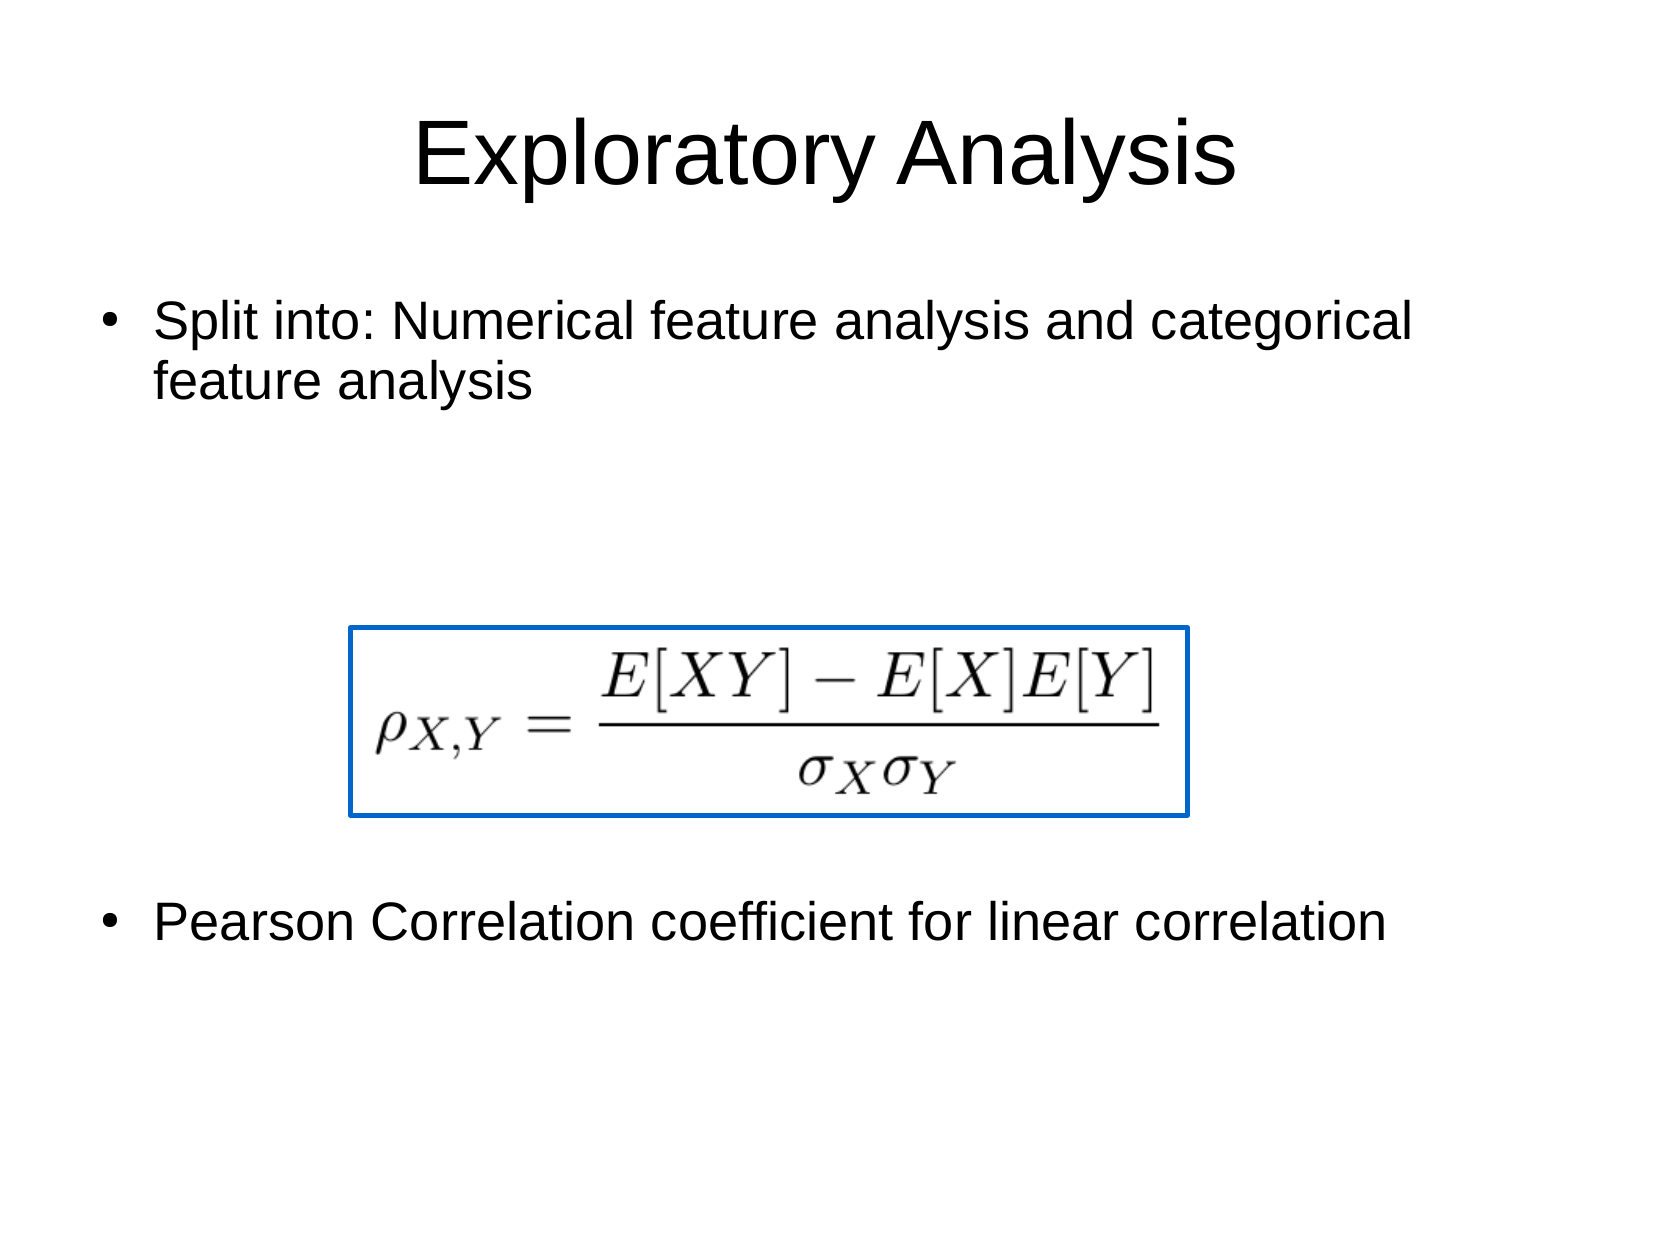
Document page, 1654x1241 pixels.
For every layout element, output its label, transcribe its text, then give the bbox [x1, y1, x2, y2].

picture [352, 630, 1186, 813]
title Exploratory Analysis [82, 49, 1571, 257]
list Split into: Numerical feature analysis and categorical feature analysis Pearson Correlation coefficient for linear correlation [82, 290, 1571, 1010]
